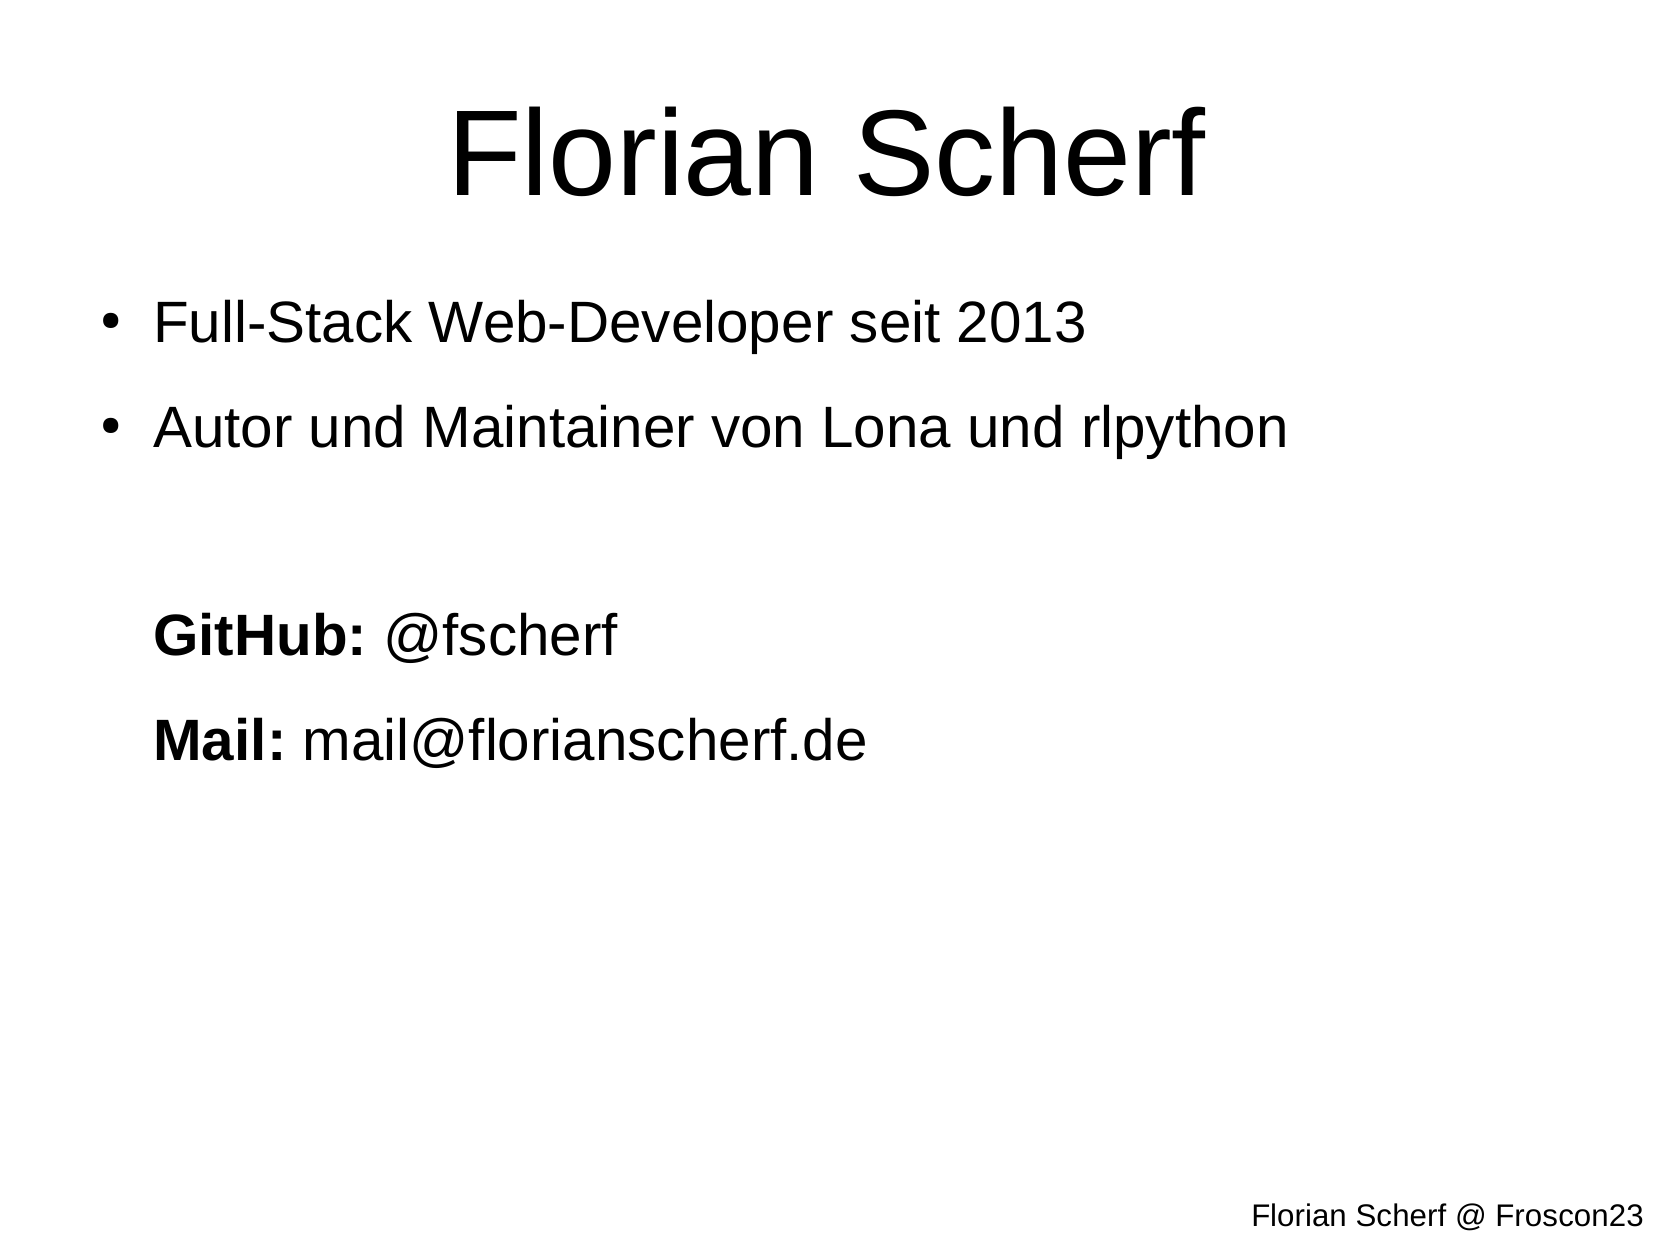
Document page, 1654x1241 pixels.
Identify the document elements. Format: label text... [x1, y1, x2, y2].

list Full-Stack Web-Developer seit 2013 Autor und Maintainer von Lona und rlpython GitHub: @fscherf Mail: mail@florianscherf.de [82, 290, 1571, 1010]
list Florian Scherf @ Froscon23 [1180, 1198, 1654, 1241]
title Florian Scherf [82, 49, 1571, 257]
